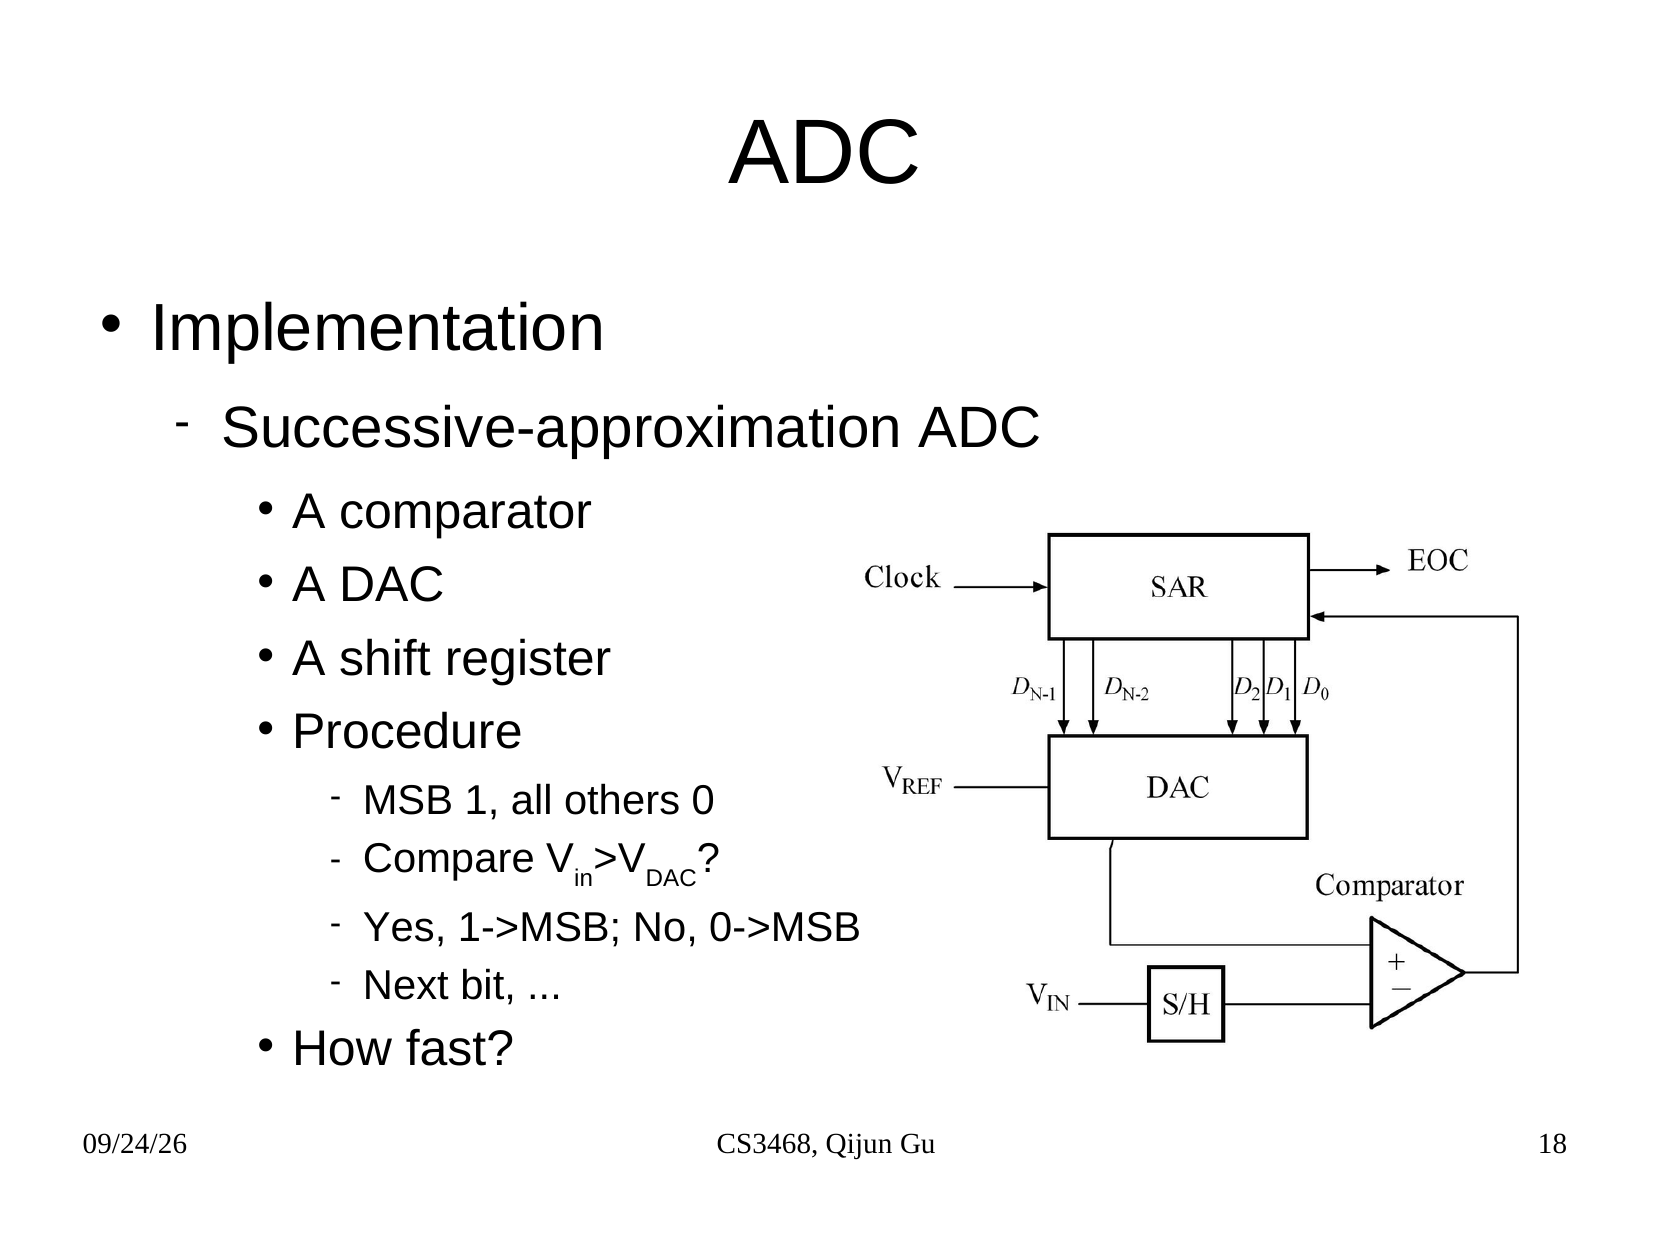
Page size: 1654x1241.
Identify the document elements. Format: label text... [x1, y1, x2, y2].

list Implementation Successive-approximation ADC A comparator A DAC A shift register Procedure MSB 1, all others 0 Compare Vin>VDAC? Yes, 1->MSB; No, 0->MSB Next bit, ... How fast? [82, 290, 1568, 1091]
picture [862, 516, 1528, 1051]
title ADC [82, 56, 1568, 247]
